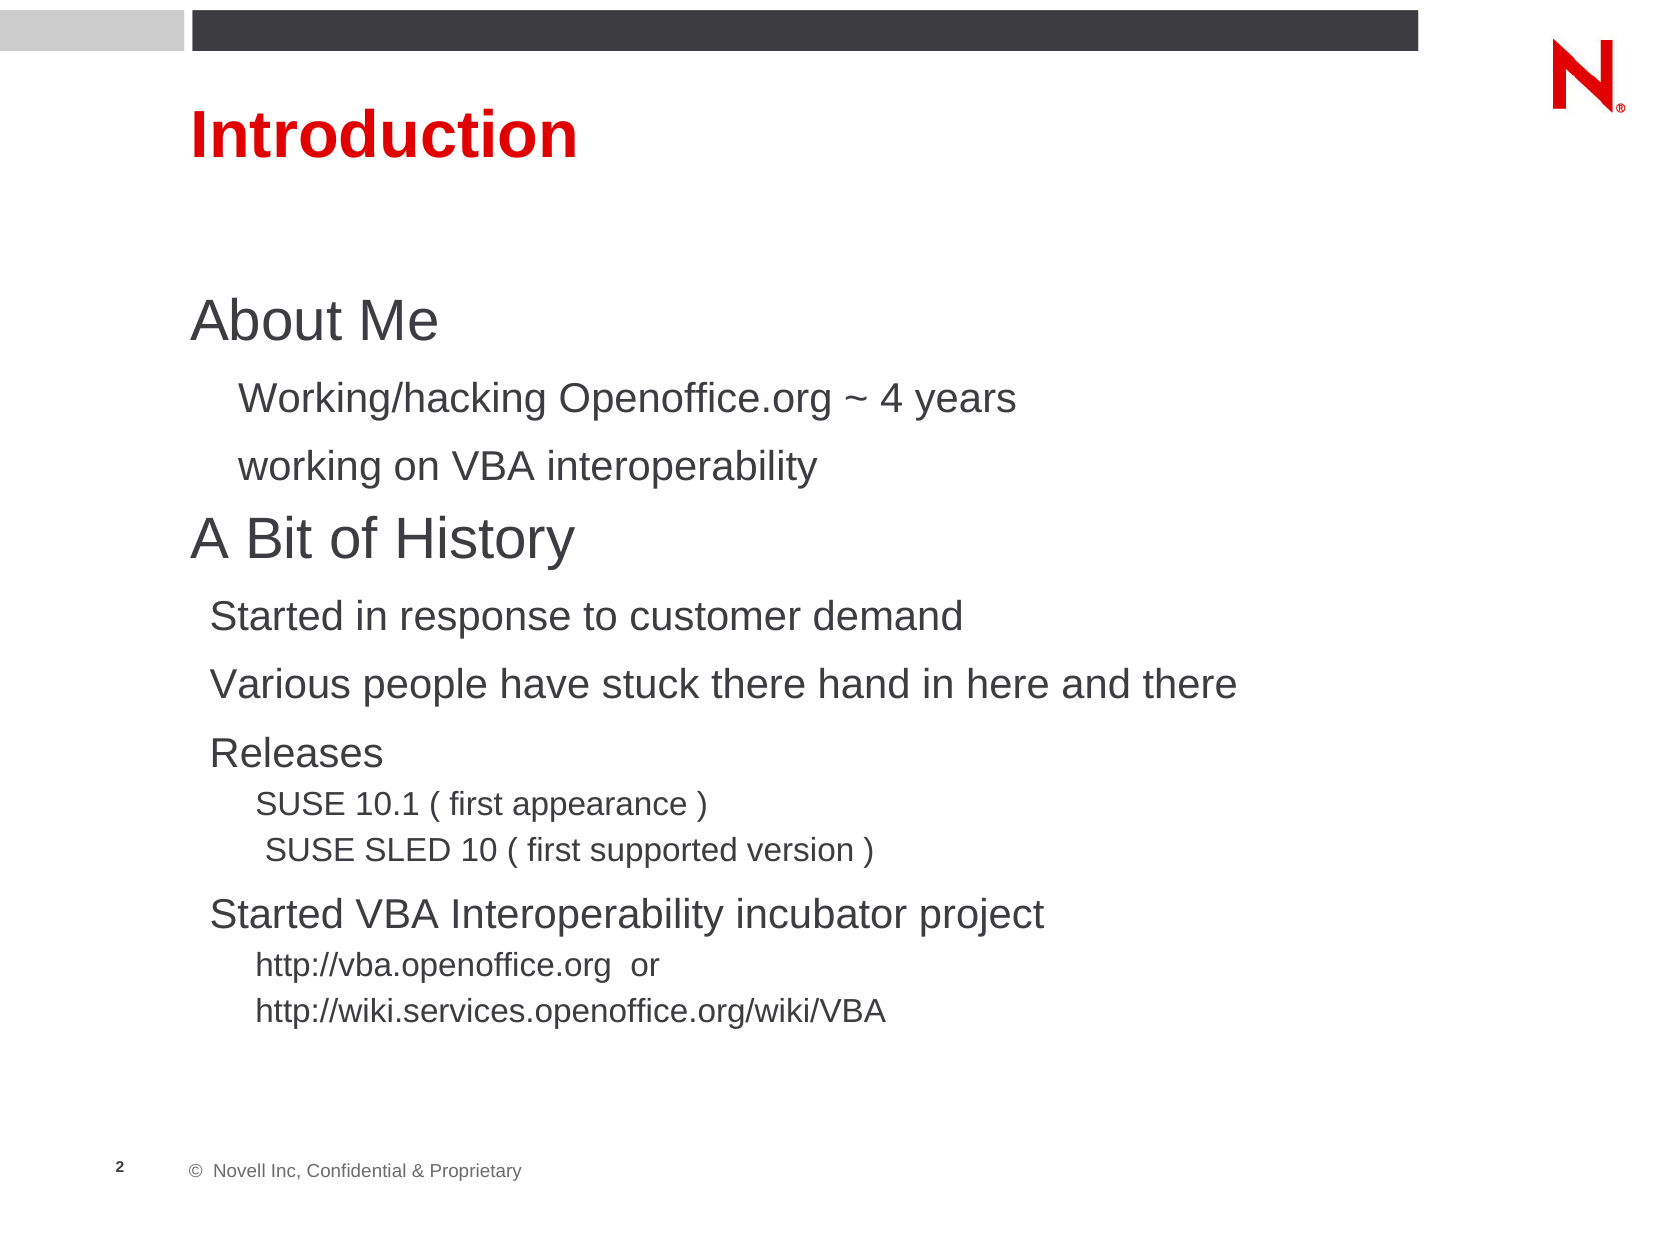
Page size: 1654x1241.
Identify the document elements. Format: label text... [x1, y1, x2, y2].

list About Me Working/hacking Openoffice.org ~ 4 years working on VBA interoperability A Bit of History Started in response to customer demand Various people have stuck there hand in here and there Releases SUSE 10.1 ( first appearance ) SUSE SLED 10 ( first supported version ) Started VBA Interoperability incubator project http://vba.openoffice.org or http://wiki.services.openoffice.org/wiki/VBA [190, 271, 1557, 1077]
title Introduction [190, 46, 1538, 226]
picture [1548, 35, 1628, 116]
